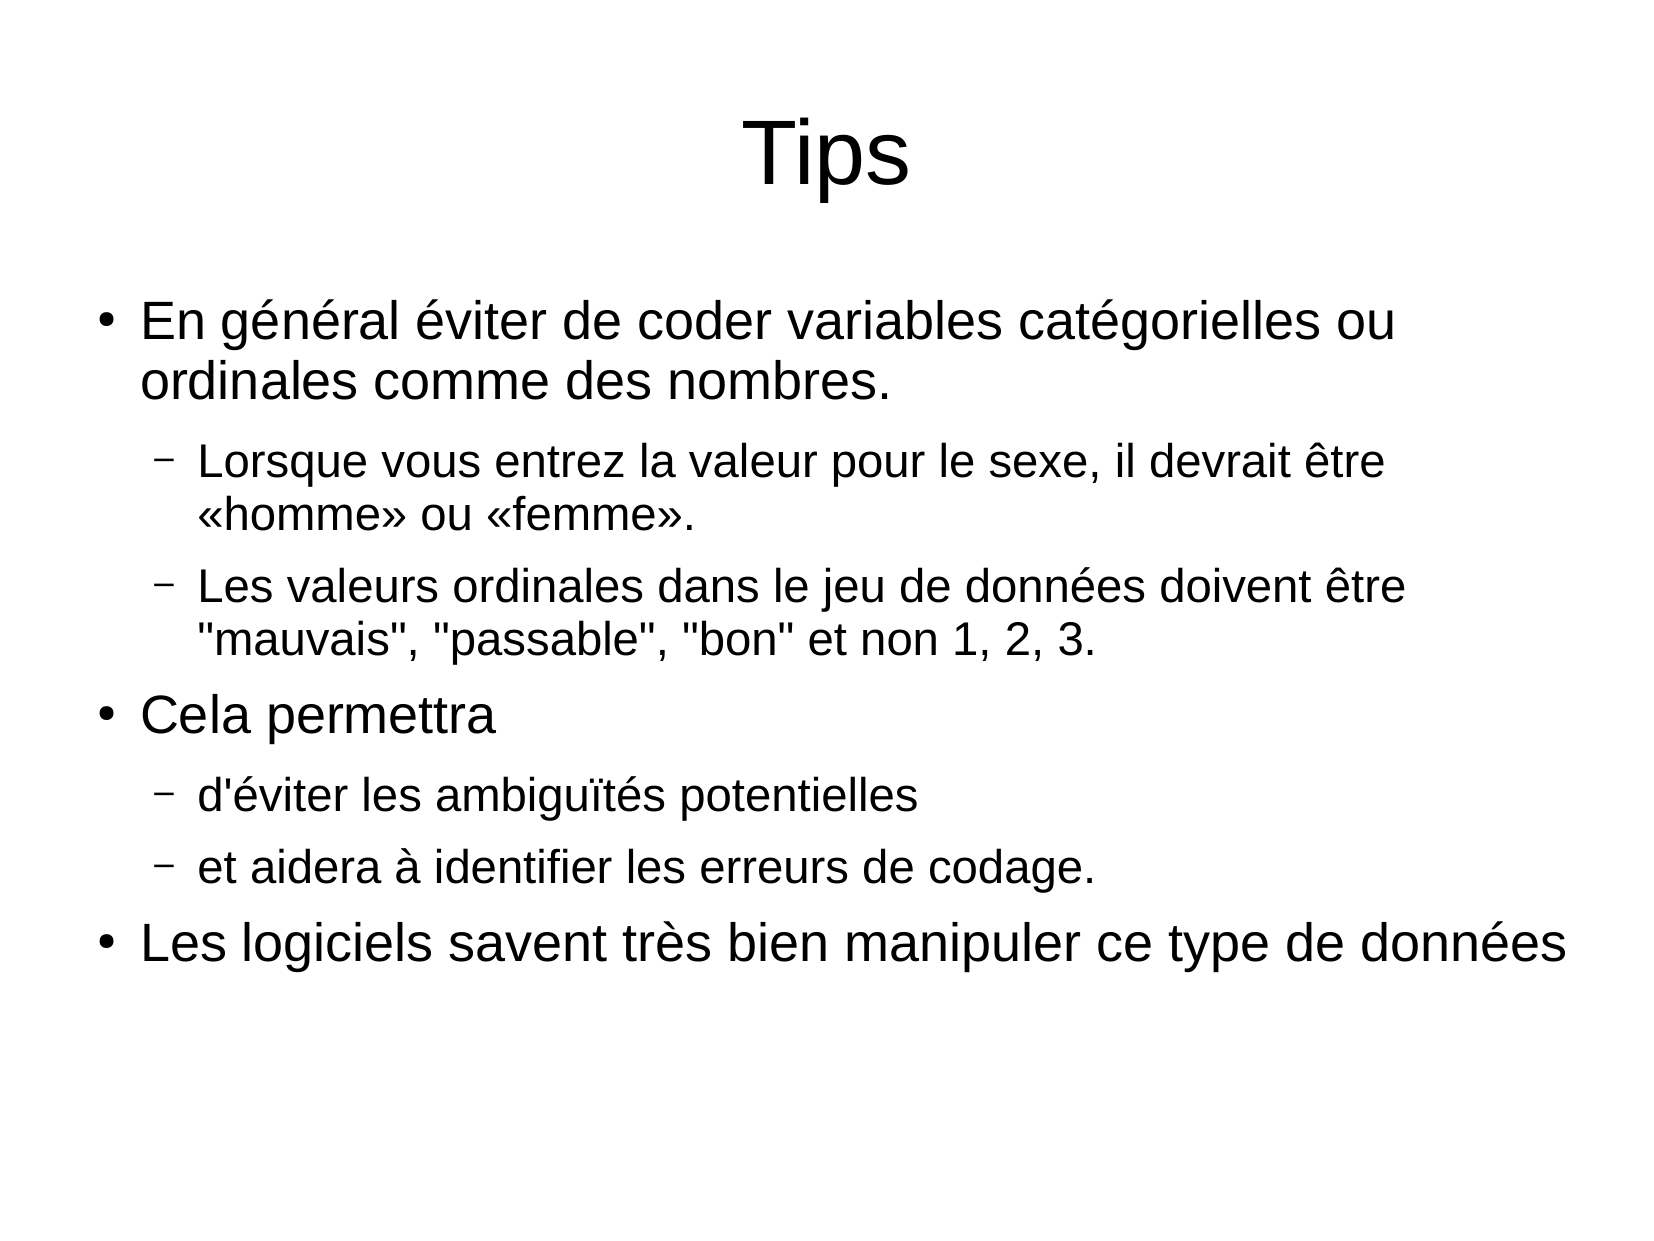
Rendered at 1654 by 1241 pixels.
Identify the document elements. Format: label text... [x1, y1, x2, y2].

list En général éviter de coder variables catégorielles ou ordinales comme des nombres. Lorsque vous entrez la valeur pour le sexe, il devrait être «homme» ou «femme». Les valeurs ordinales dans le jeu de données doivent être "mauvais", "passable", "bon" et non 1, 2, 3. Cela permettra d'éviter les ambiguïtés potentielles et aidera à identifier les erreurs de codage. Les logiciels savent très bien manipuler ce type de données [82, 290, 1571, 1010]
title Tips [82, 49, 1571, 257]
